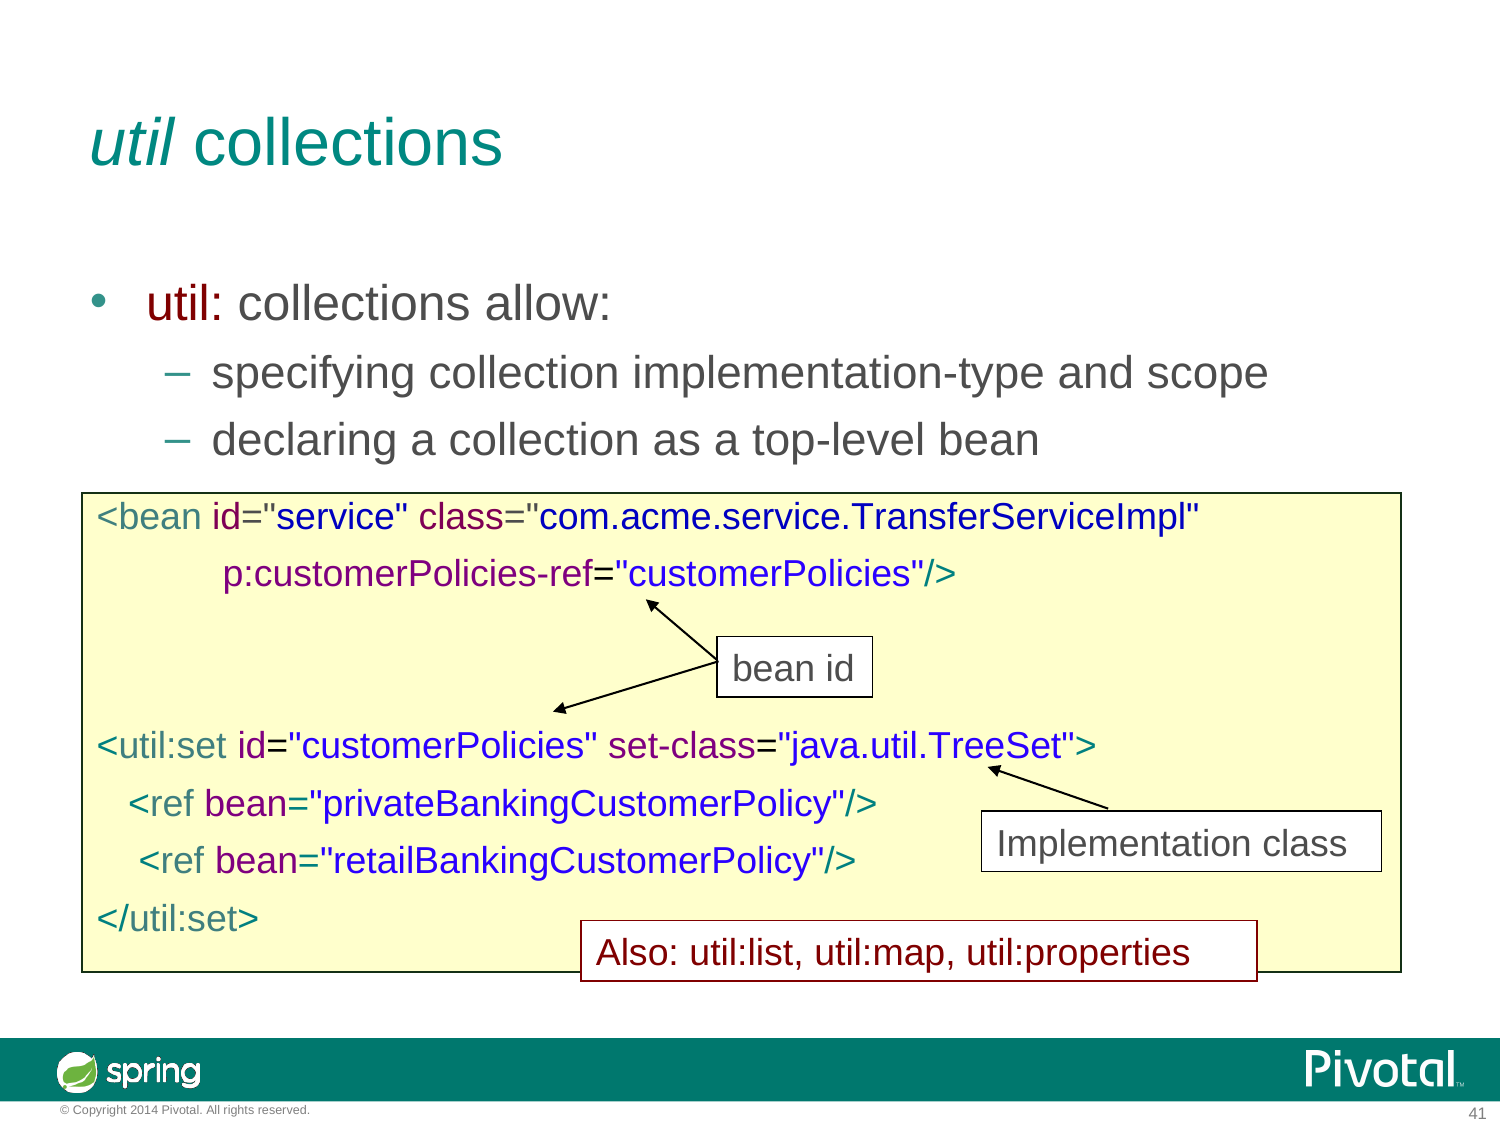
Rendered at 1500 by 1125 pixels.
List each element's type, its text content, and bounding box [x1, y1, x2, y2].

picture [1306, 1050, 1464, 1087]
text_box bean id [717, 636, 873, 697]
list <bean id="service" class="com.acme.service.TransferServiceImpl" p:customerPolicies-ref="customerPolicies"/> <util:set id="customerPolicies" set-class="java.util.TreeSet"> <ref bean="privateBankingCustomerPolicy"/> <ref bean="retailBankingCustomerPolicy"/> </util:set> [81, 492, 1401, 972]
picture [32, 1041, 210, 1103]
list util: collections allow: specifying collection implementation-type and scope declaring a collection as a top-level bean [75, 262, 1426, 1005]
text_box Also: util:list, util:map, util:properties [581, 920, 1257, 982]
title util collections [75, 45, 1426, 233]
text_box Implementation class [981, 810, 1382, 872]
